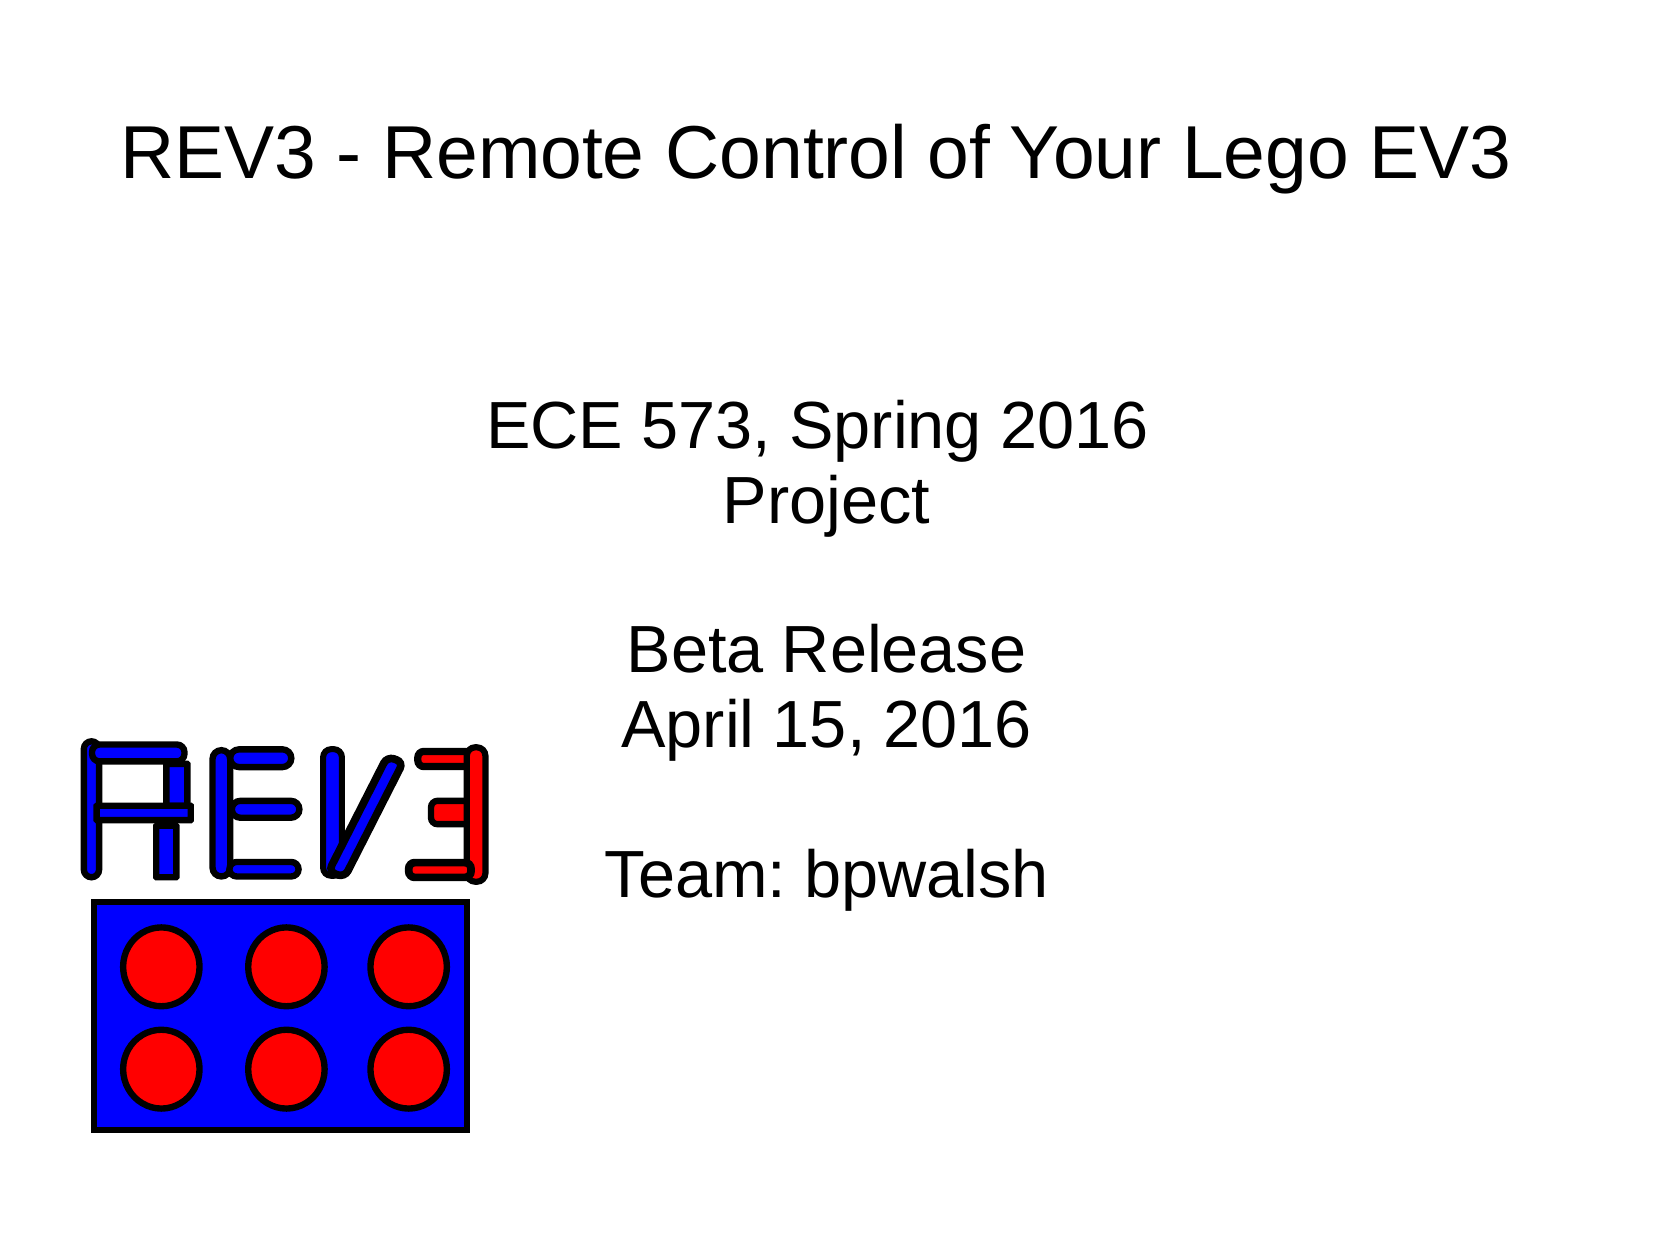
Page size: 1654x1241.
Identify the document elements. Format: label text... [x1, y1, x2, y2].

subtitle ECE 573, Spring 2016 Project Beta Release April 15, 2016 Team: bpwalsh [82, 290, 1571, 1010]
picture [45, 706, 511, 1172]
title REV3 - Remote Control of Your Lego EV3 [82, 49, 1571, 257]
